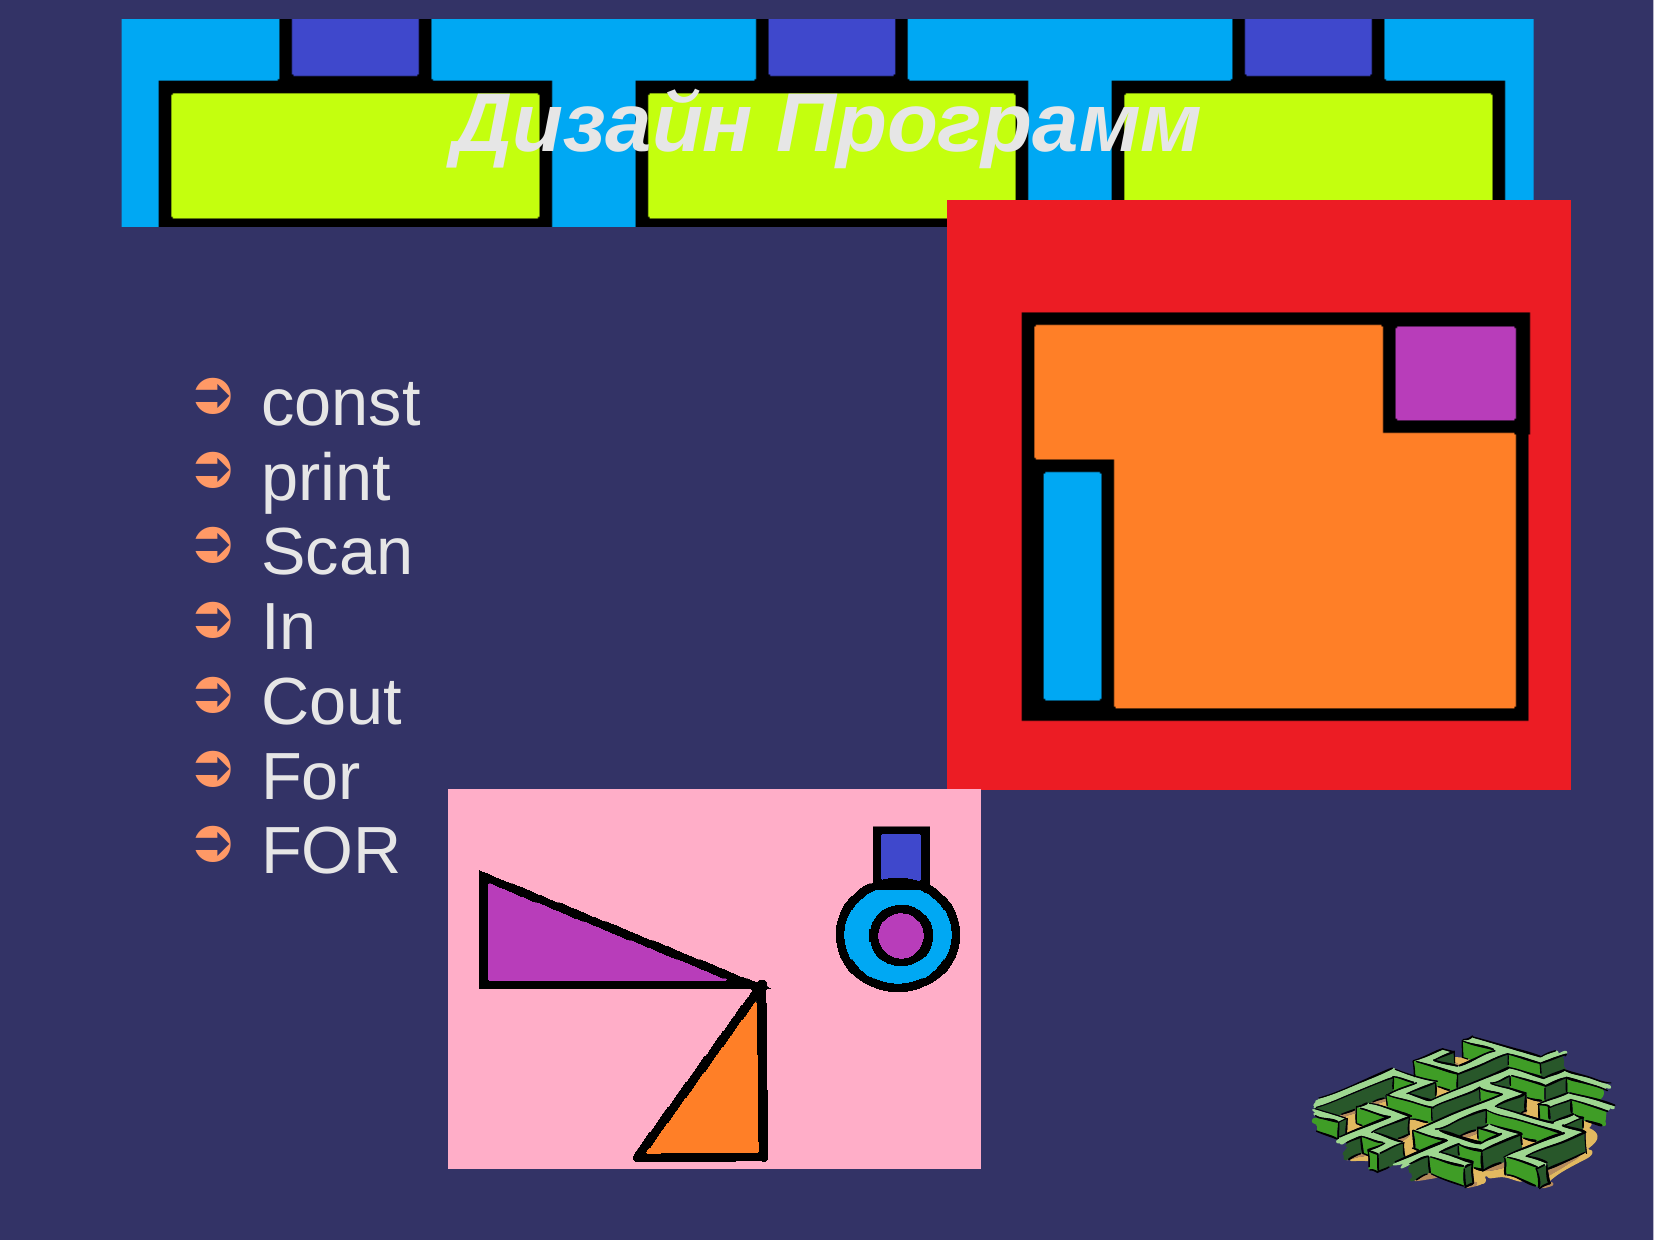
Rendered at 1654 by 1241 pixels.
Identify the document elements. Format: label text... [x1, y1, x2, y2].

list const print Scan In Cout For FOR [178, 364, 947, 1147]
title Дизайн Программ [121, 19, 1534, 227]
picture [448, 200, 1571, 1169]
list const print Scan In Cout For FOR [981, 790, 1570, 1147]
